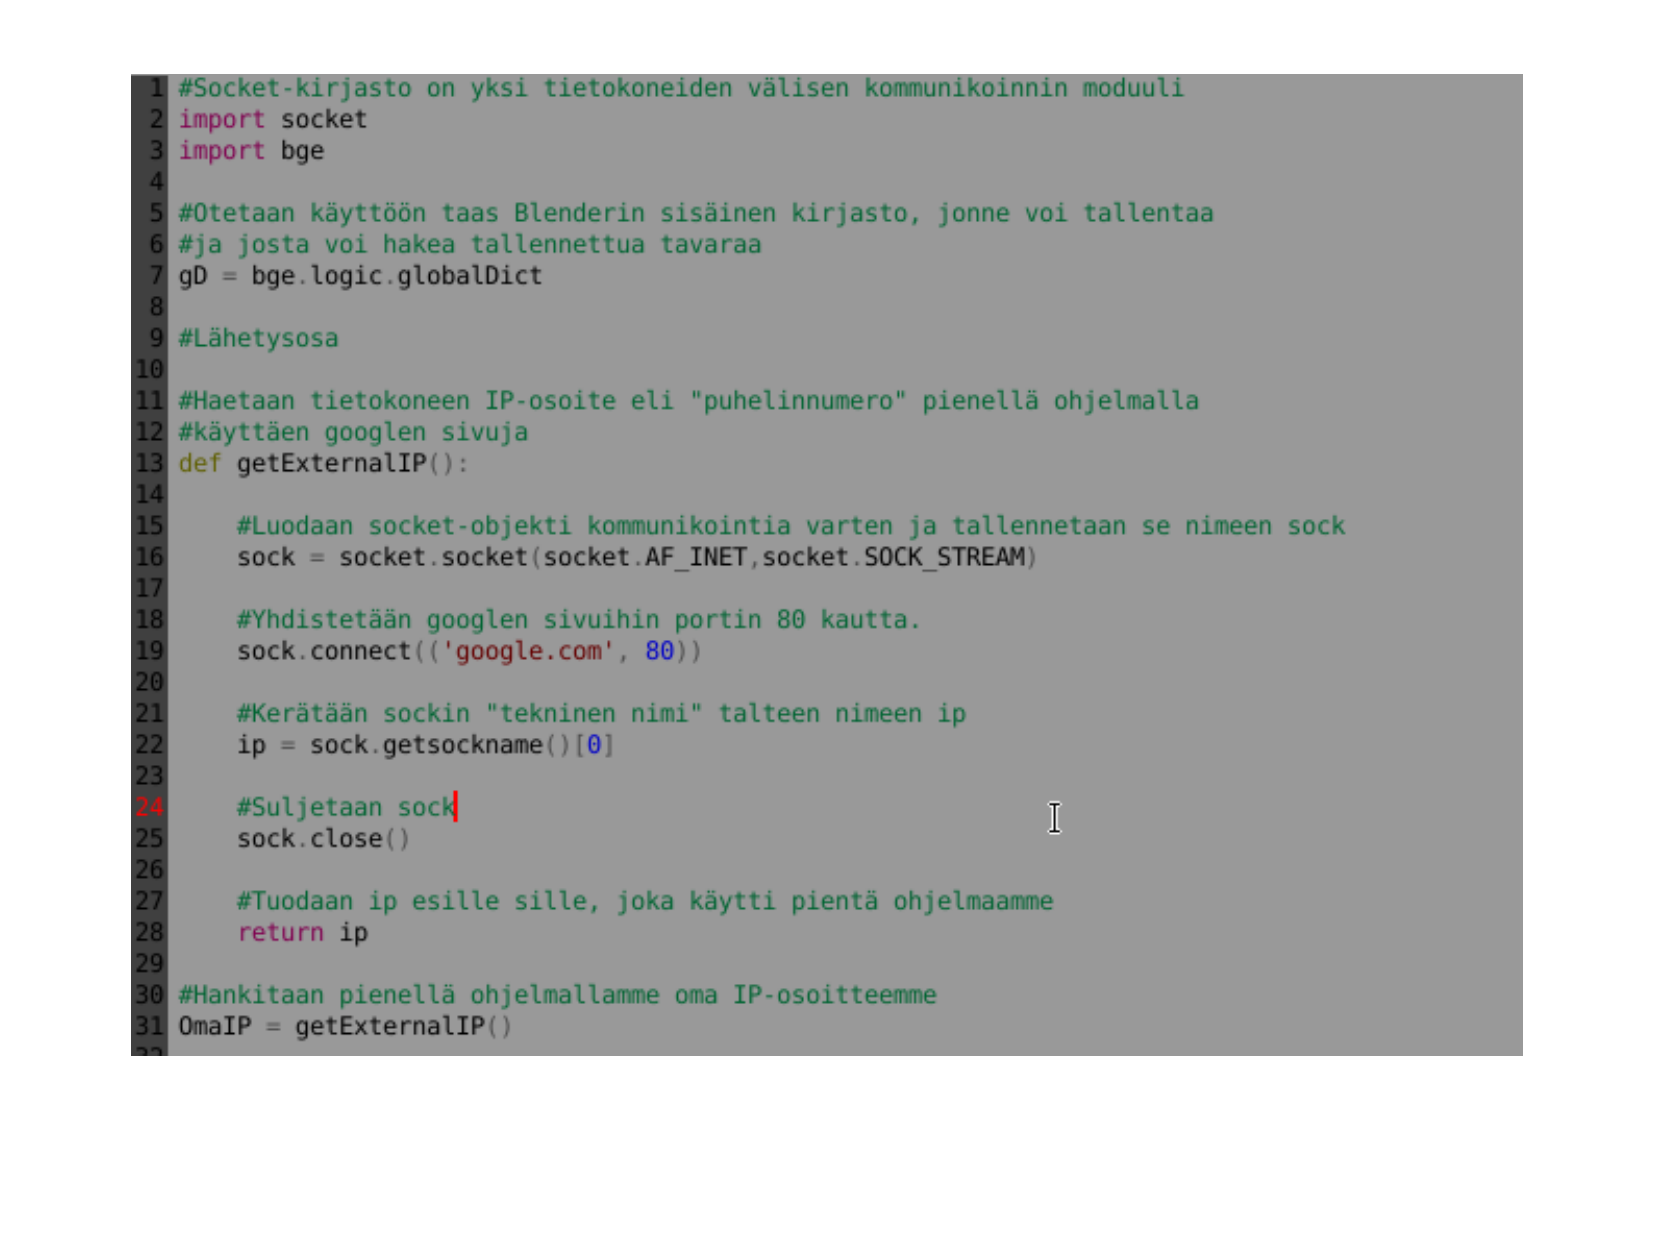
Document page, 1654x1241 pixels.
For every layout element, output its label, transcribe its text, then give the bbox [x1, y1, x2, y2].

subtitle <UDPValmisteluOsa1> [82, 49, 1571, 1010]
picture [131, 74, 1523, 1057]
